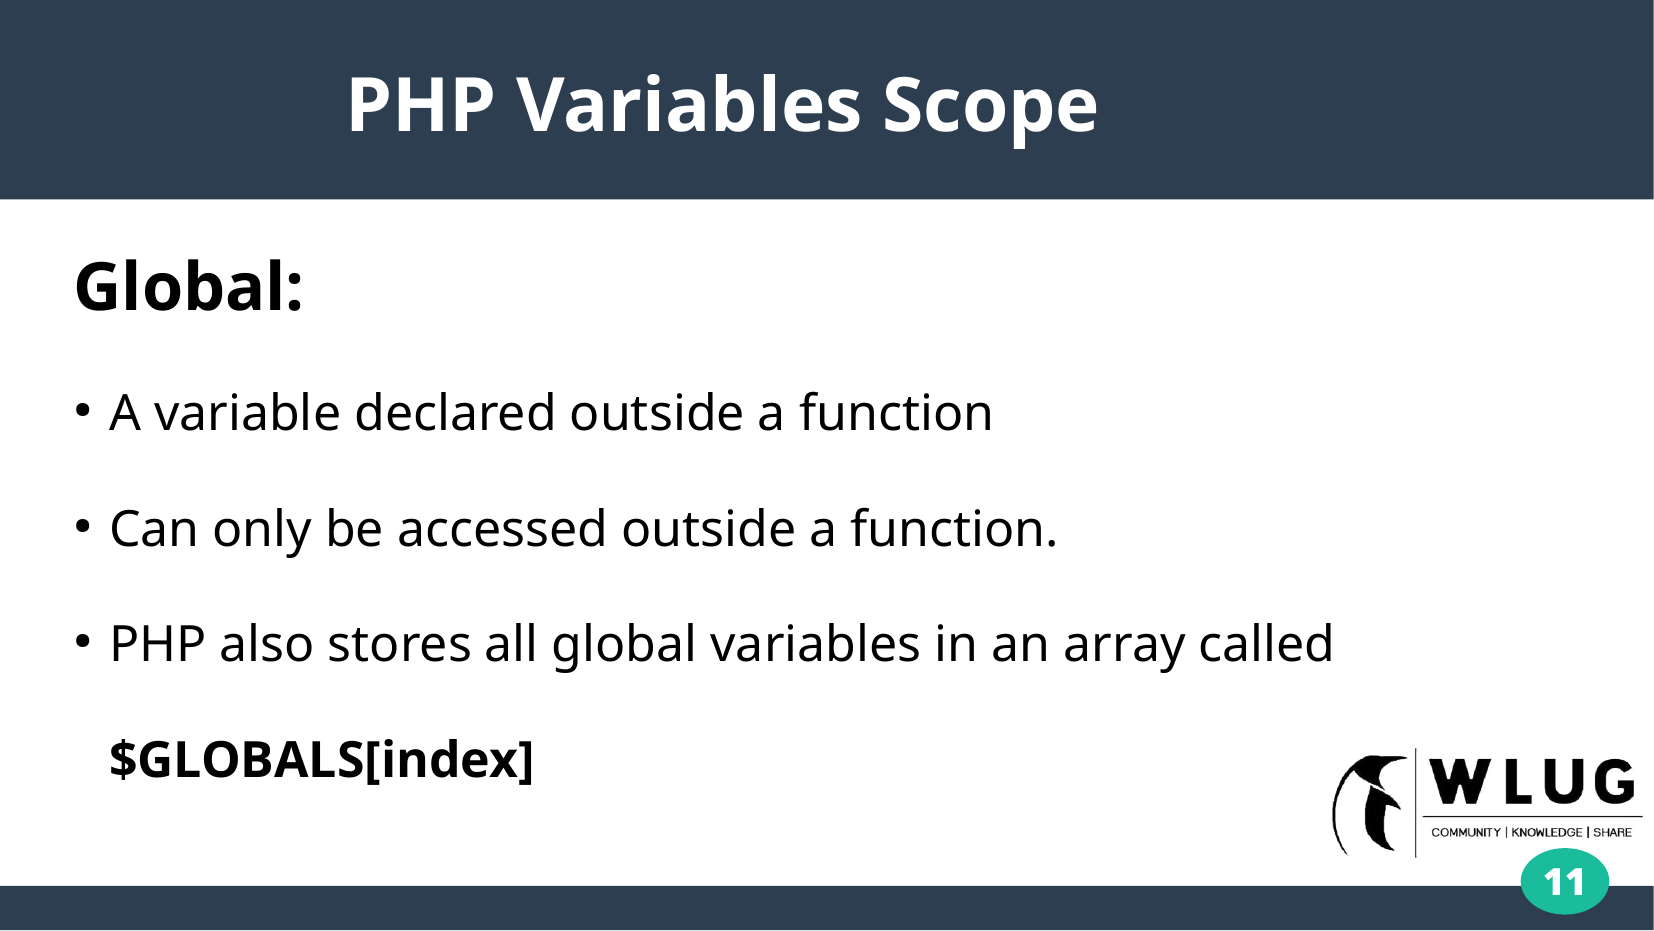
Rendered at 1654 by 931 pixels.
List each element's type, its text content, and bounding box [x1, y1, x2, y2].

picture [1311, 740, 1654, 863]
text_box PHP Variables Scope [330, 44, 1277, 170]
text_box Global: A variable declared outside a function Can only be accessed outside a function. PHP also stores all global variables in an array called $GLOBALS[index] [59, 231, 1654, 931]
